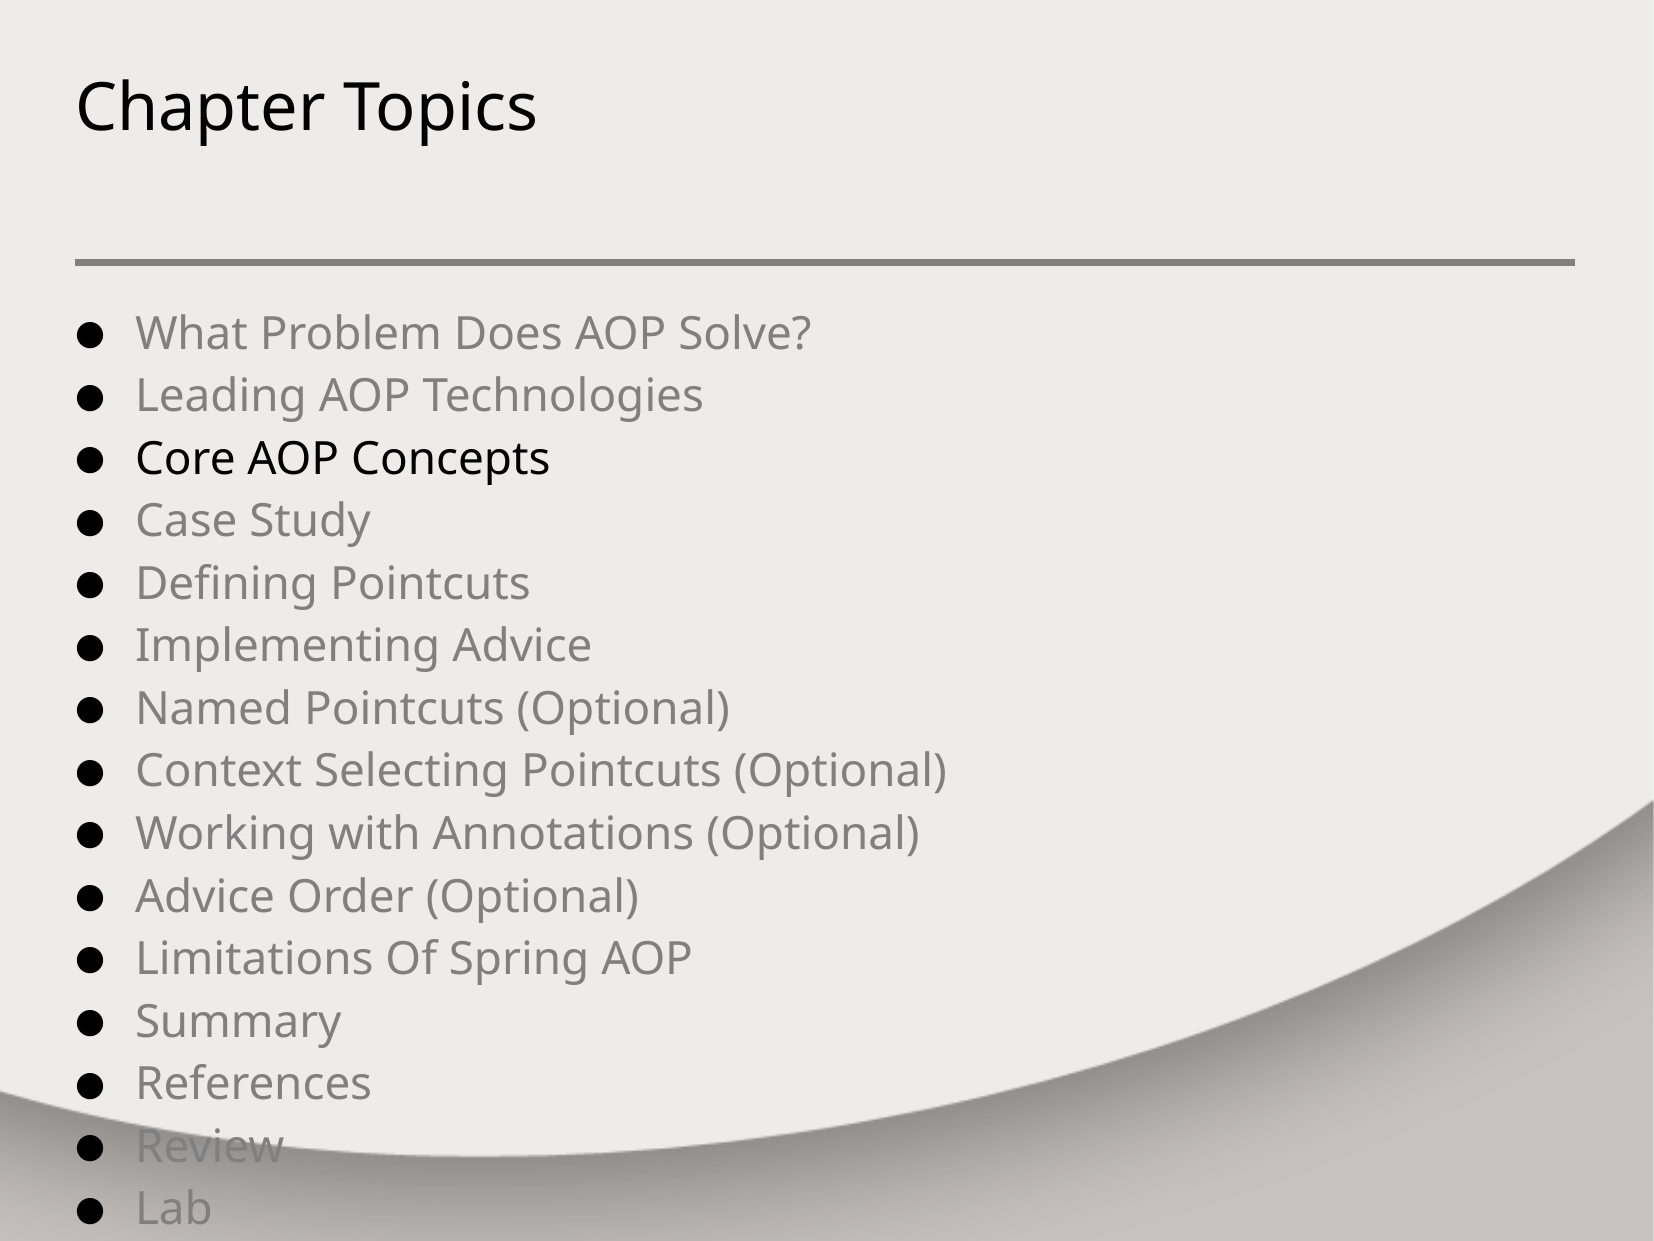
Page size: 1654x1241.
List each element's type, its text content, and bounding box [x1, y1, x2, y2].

title Chapter Topics [75, 75, 1576, 226]
list What Problem Does AOP Solve? Leading AOP Technologies Core AOP Concepts Case Study Defining Pointcuts Implementing Advice Named Pointcuts (Optional) Context Selecting Pointcuts (Optional) Working with Annotations (Optional) Advice Order (Optional) Limitations Of Spring AOP Summary References Review Lab [75, 300, 1576, 1163]
picture [0, 0, 1654, 1241]
